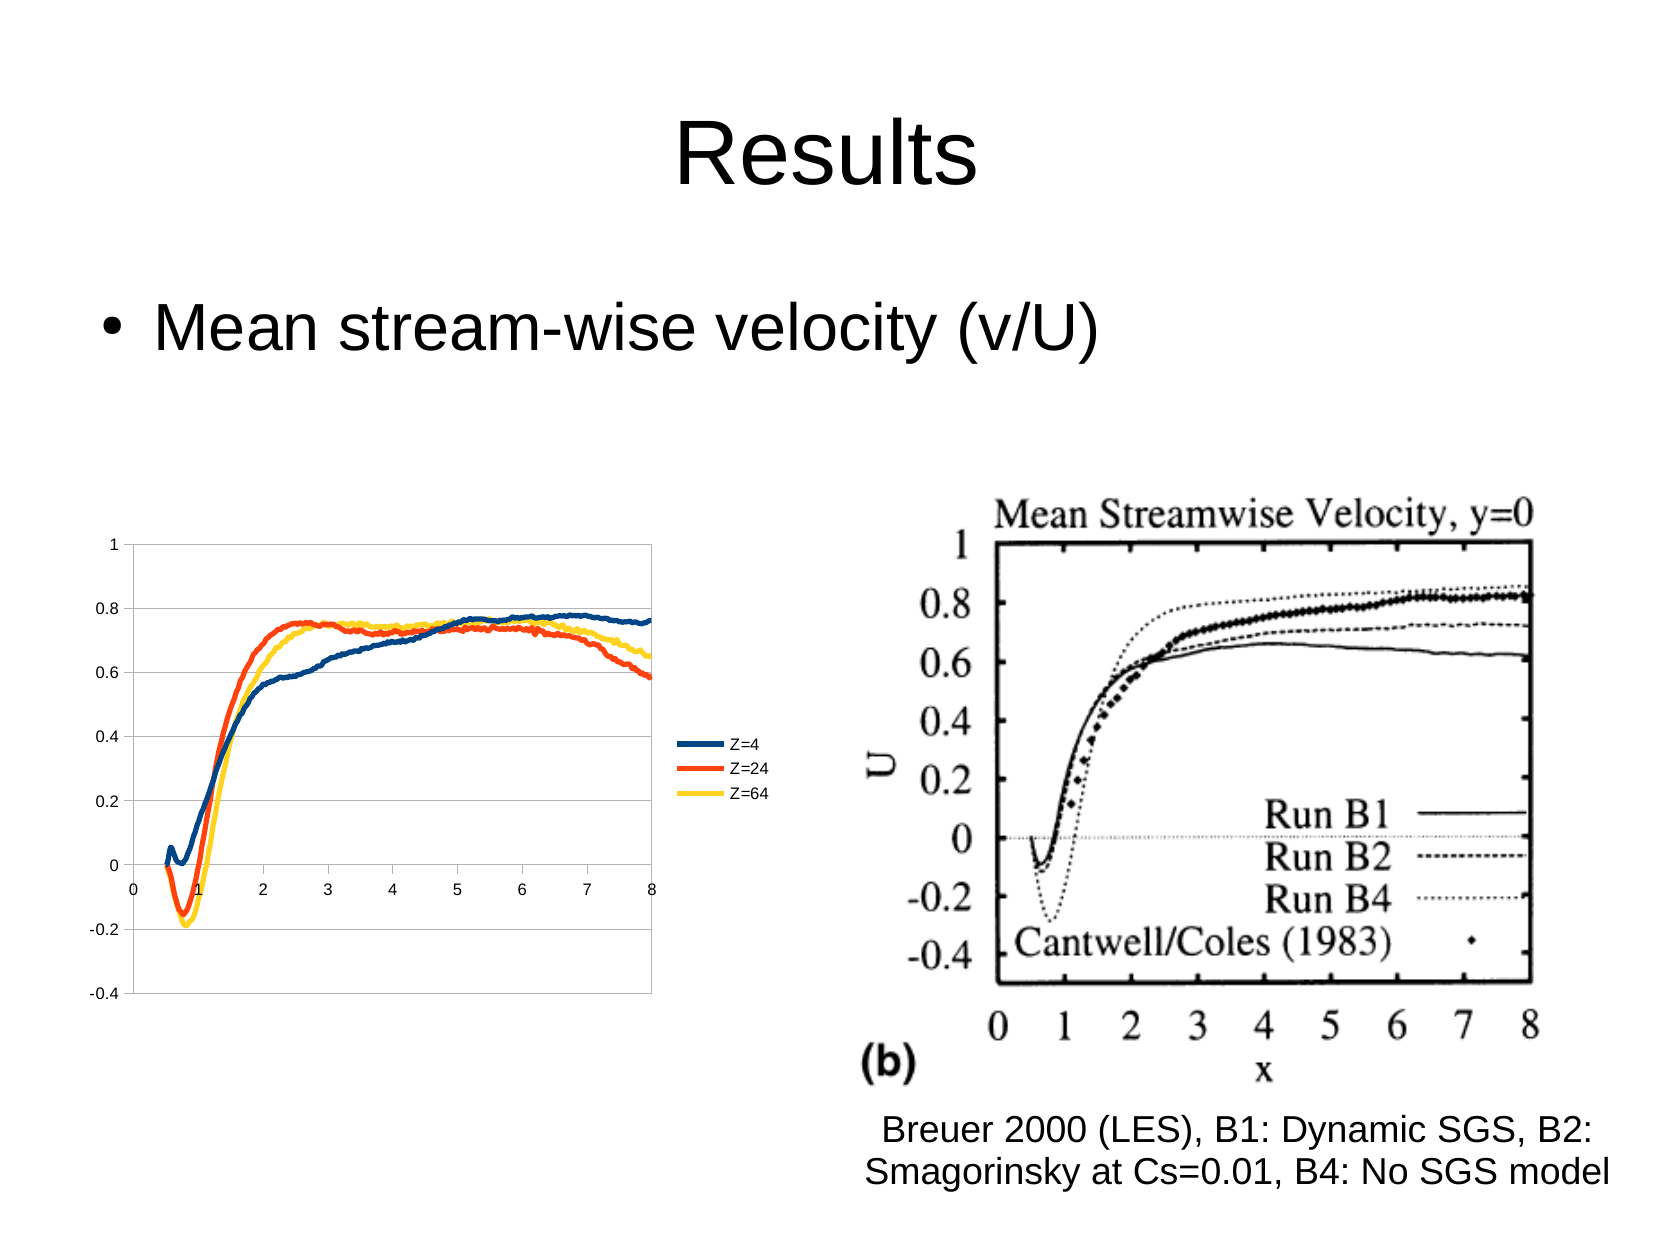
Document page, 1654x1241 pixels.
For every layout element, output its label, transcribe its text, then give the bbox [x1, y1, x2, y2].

chart [75, 525, 788, 1013]
title Results [82, 49, 1571, 257]
text_box Breuer 2000 (LES), B1: Dynamic SGS, B2: Smagorinsky at Cs=0.01, B4: No SGS model [825, 1101, 1651, 1201]
picture [825, 471, 1613, 1101]
list Mean stream-wise velocity (v/U) [82, 290, 1571, 1109]
